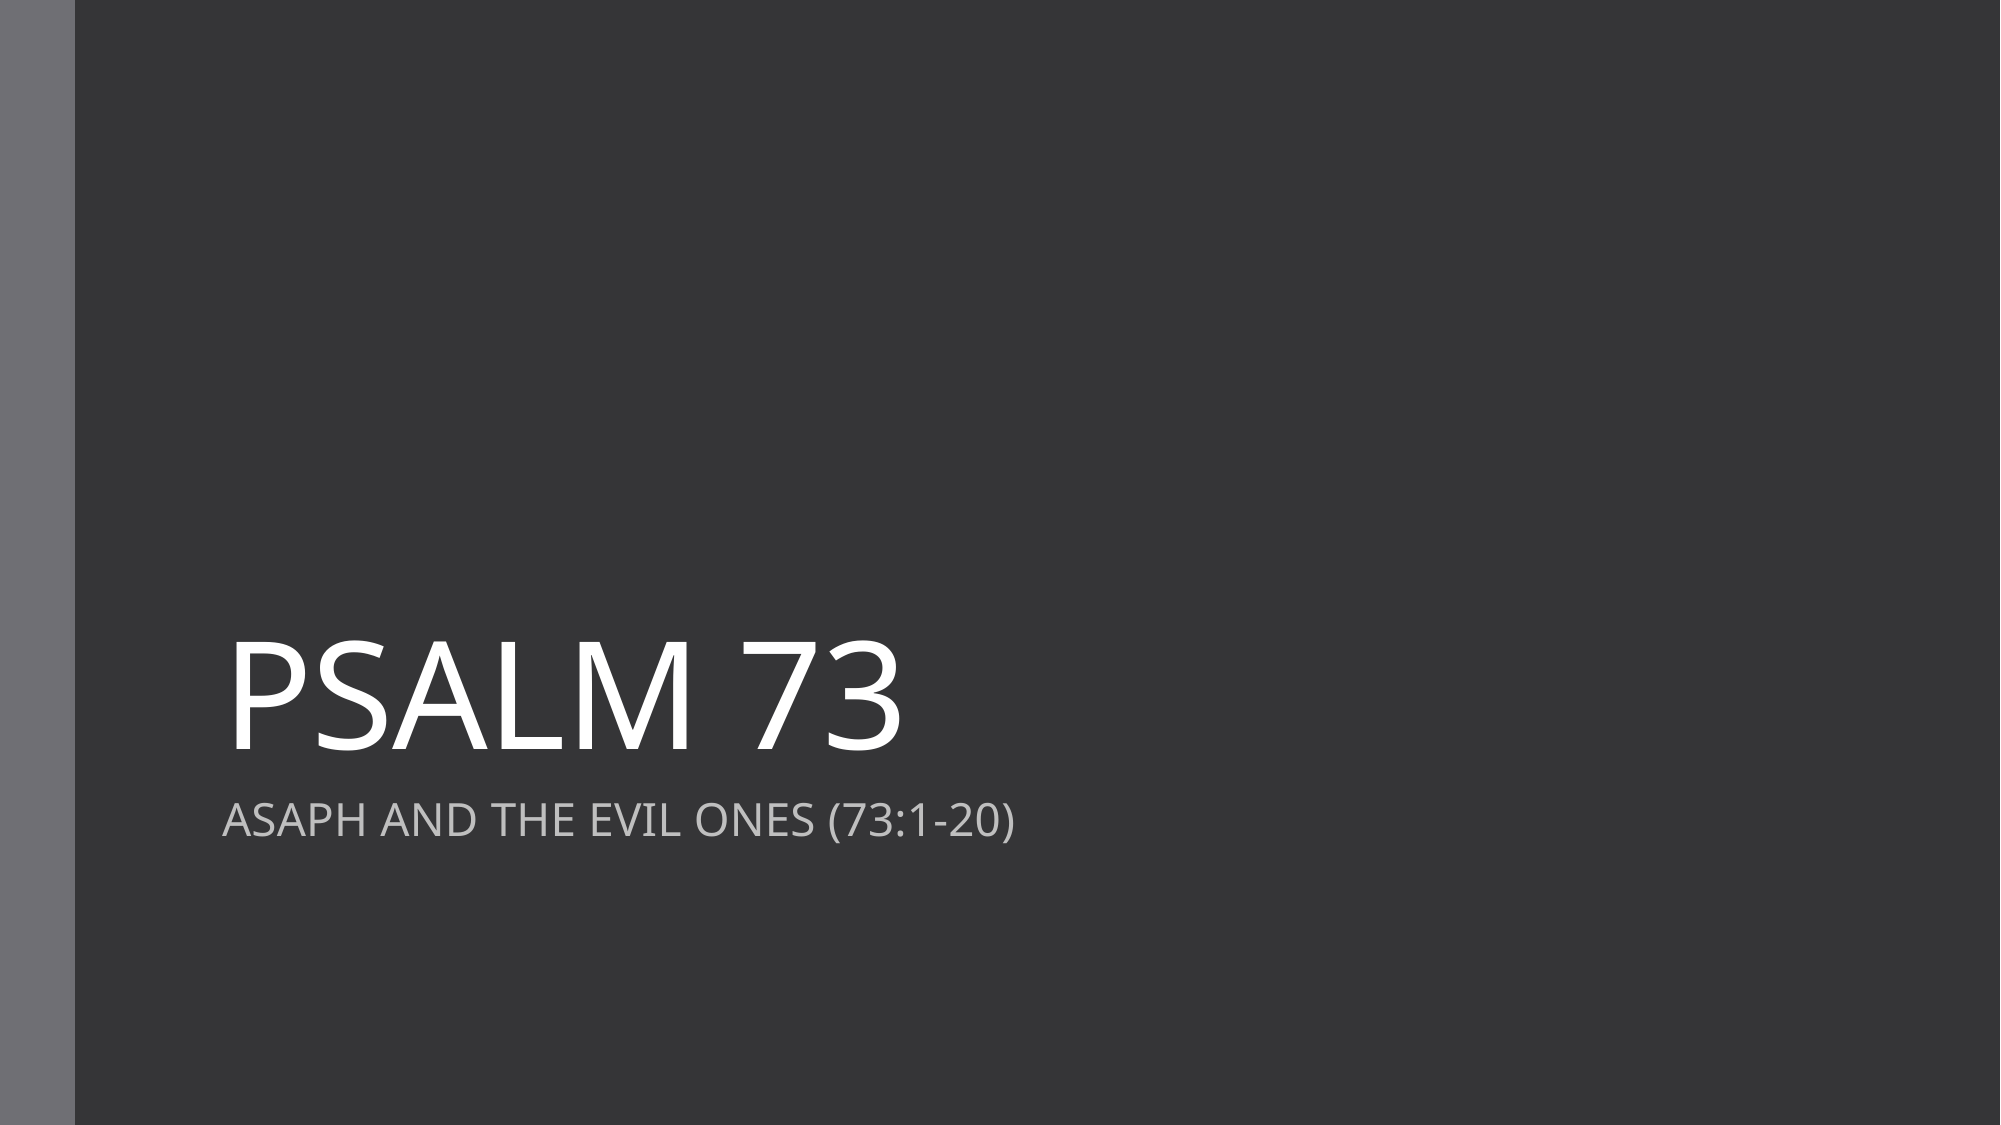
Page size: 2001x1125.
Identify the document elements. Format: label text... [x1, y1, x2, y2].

subtitle ASAPH AND THE EVIL ONES (73:1-20) [206, 787, 1752, 1066]
title PSALM 73 [206, 124, 1752, 787]
